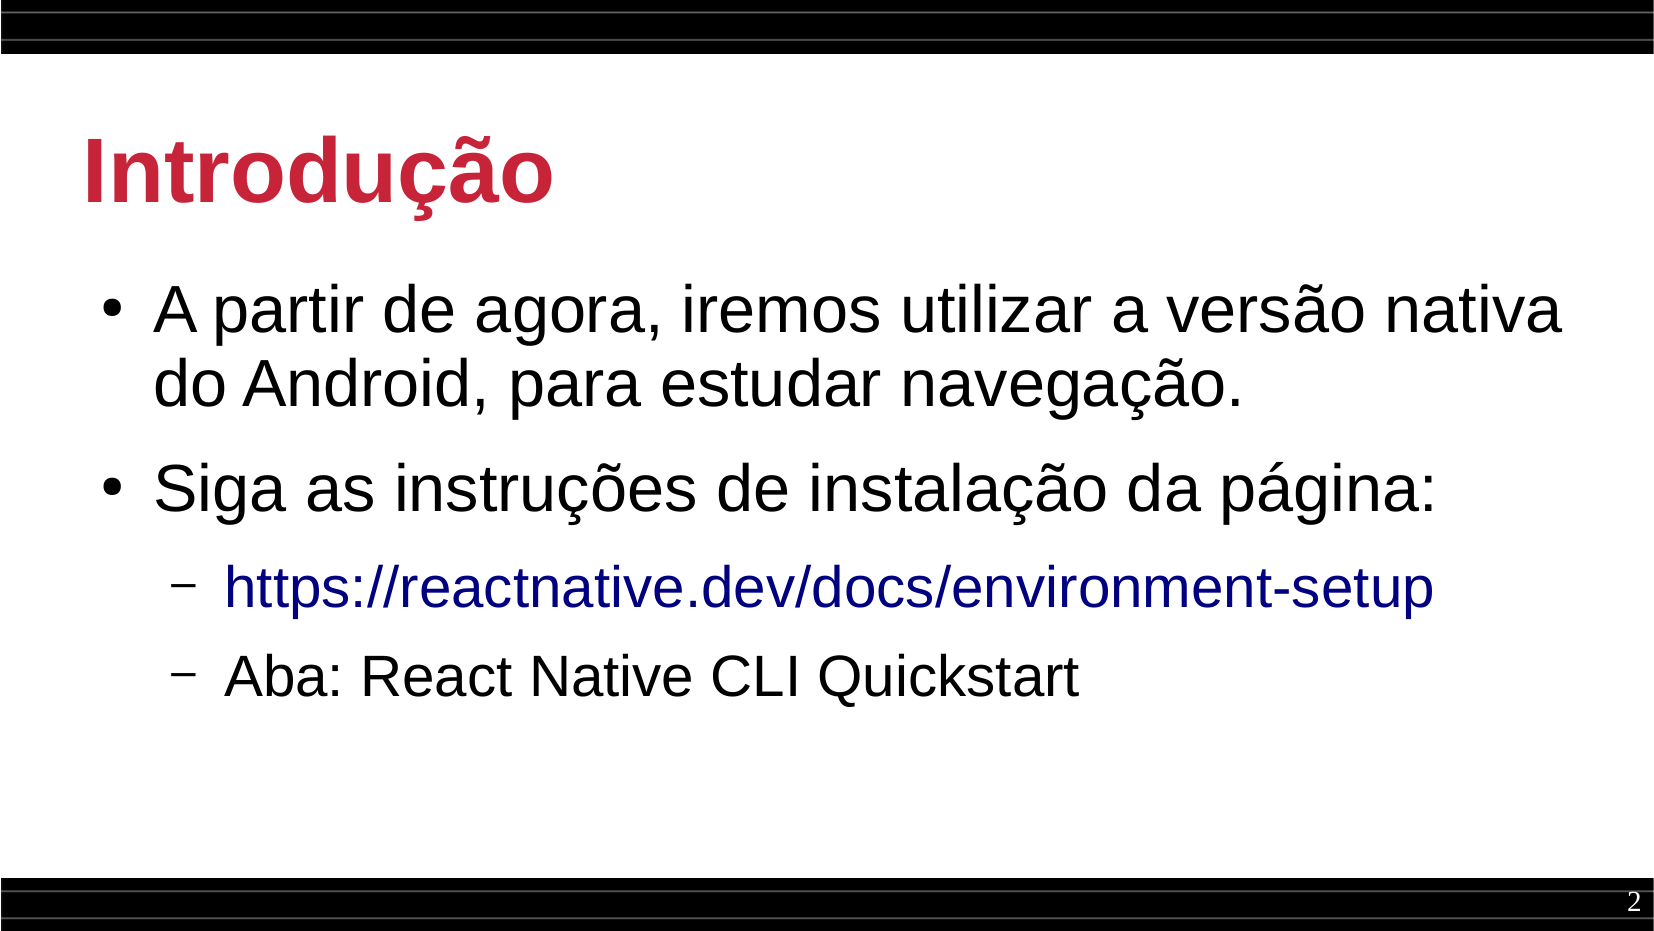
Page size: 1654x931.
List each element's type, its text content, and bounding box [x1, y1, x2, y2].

picture [1, 878, 1654, 931]
picture [1, 0, 1654, 54]
list A partir de agora, iremos utilizar a versão nativa do Android, para estudar navegação. Siga as instruções de instalação da página: https://reactnative.dev/docs/environment-setup Aba: React Native CLI Quickstart [82, 271, 1571, 851]
title Introdução [82, 92, 1571, 249]
